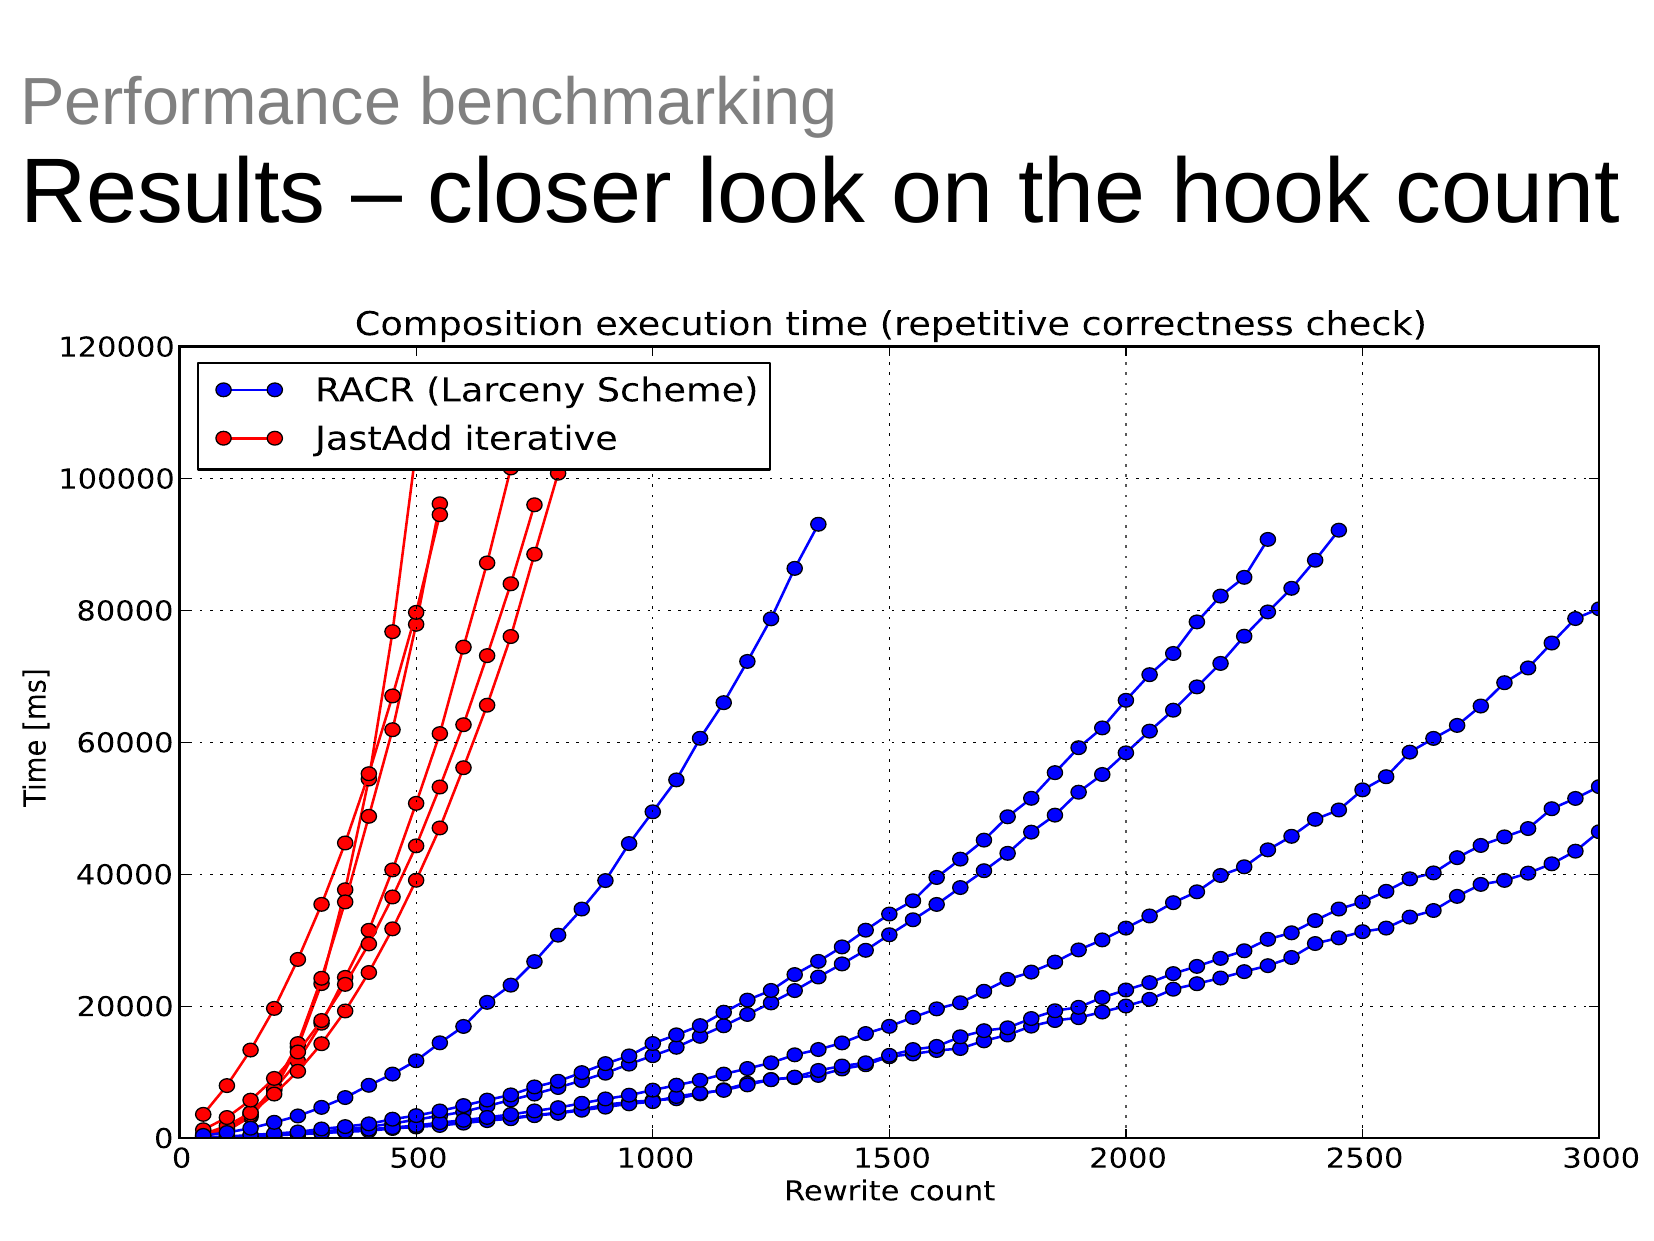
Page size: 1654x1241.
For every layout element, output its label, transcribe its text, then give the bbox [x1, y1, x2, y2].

picture [0, 293, 1654, 1217]
title Performance benchmarking Results – closer look on the hook count [20, 49, 1636, 257]
